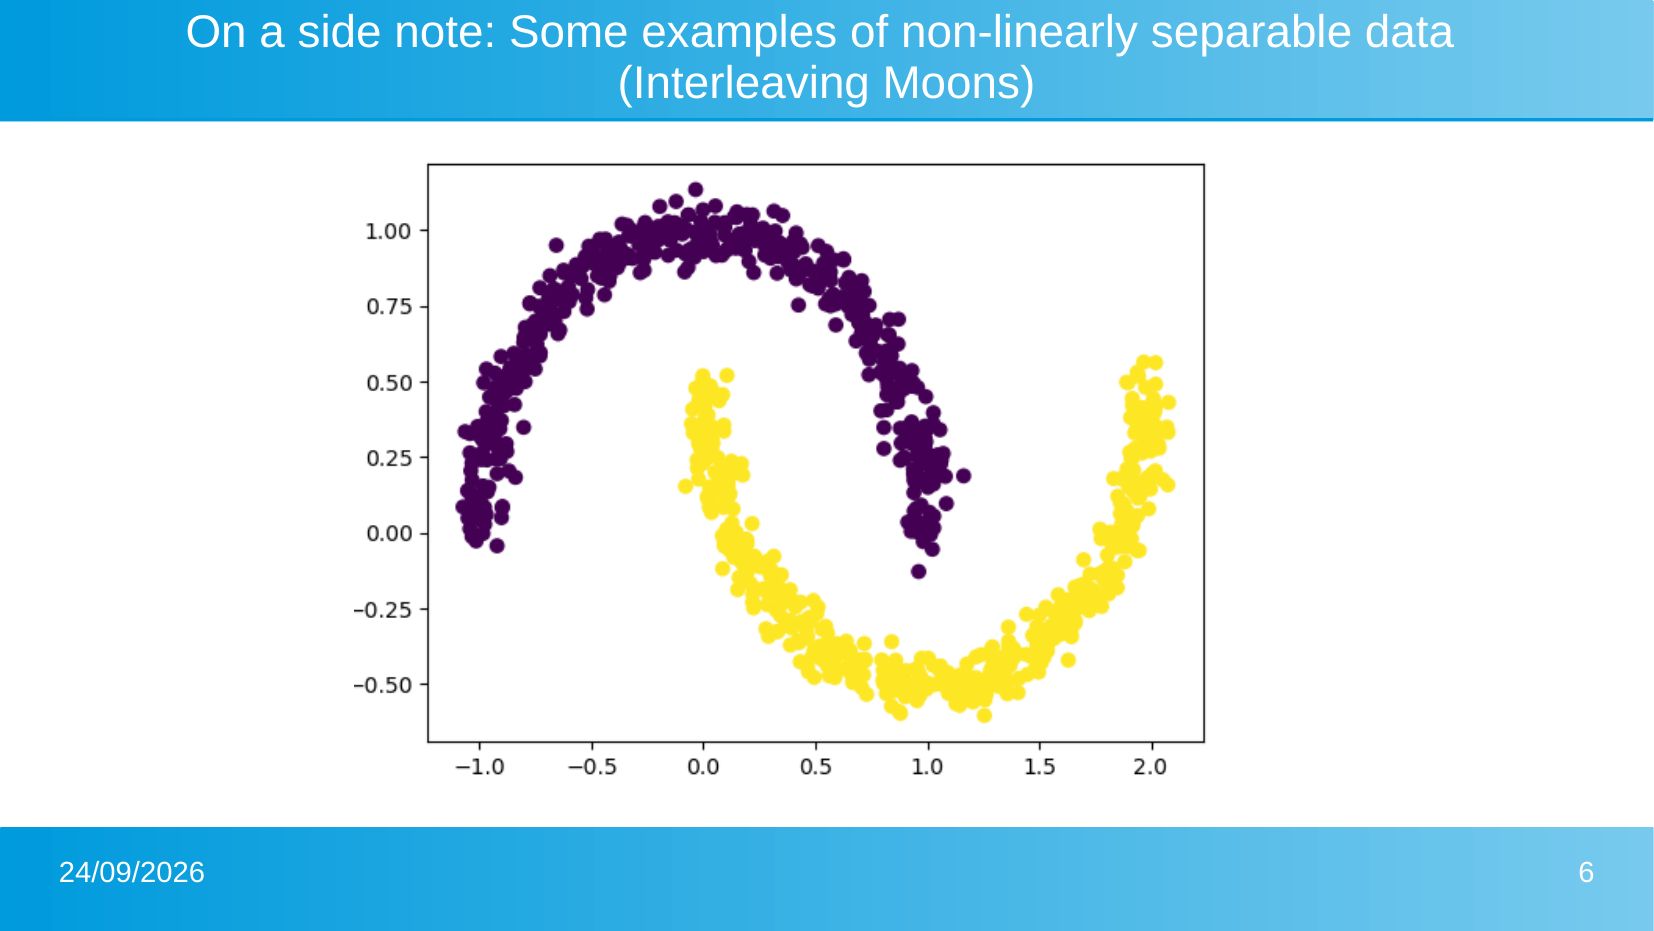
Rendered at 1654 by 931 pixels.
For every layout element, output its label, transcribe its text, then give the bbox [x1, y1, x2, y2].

title On a side note: Some examples of non-linearly separable data (Interleaving Moons) [59, 5, 1595, 109]
picture [354, 150, 1213, 798]
